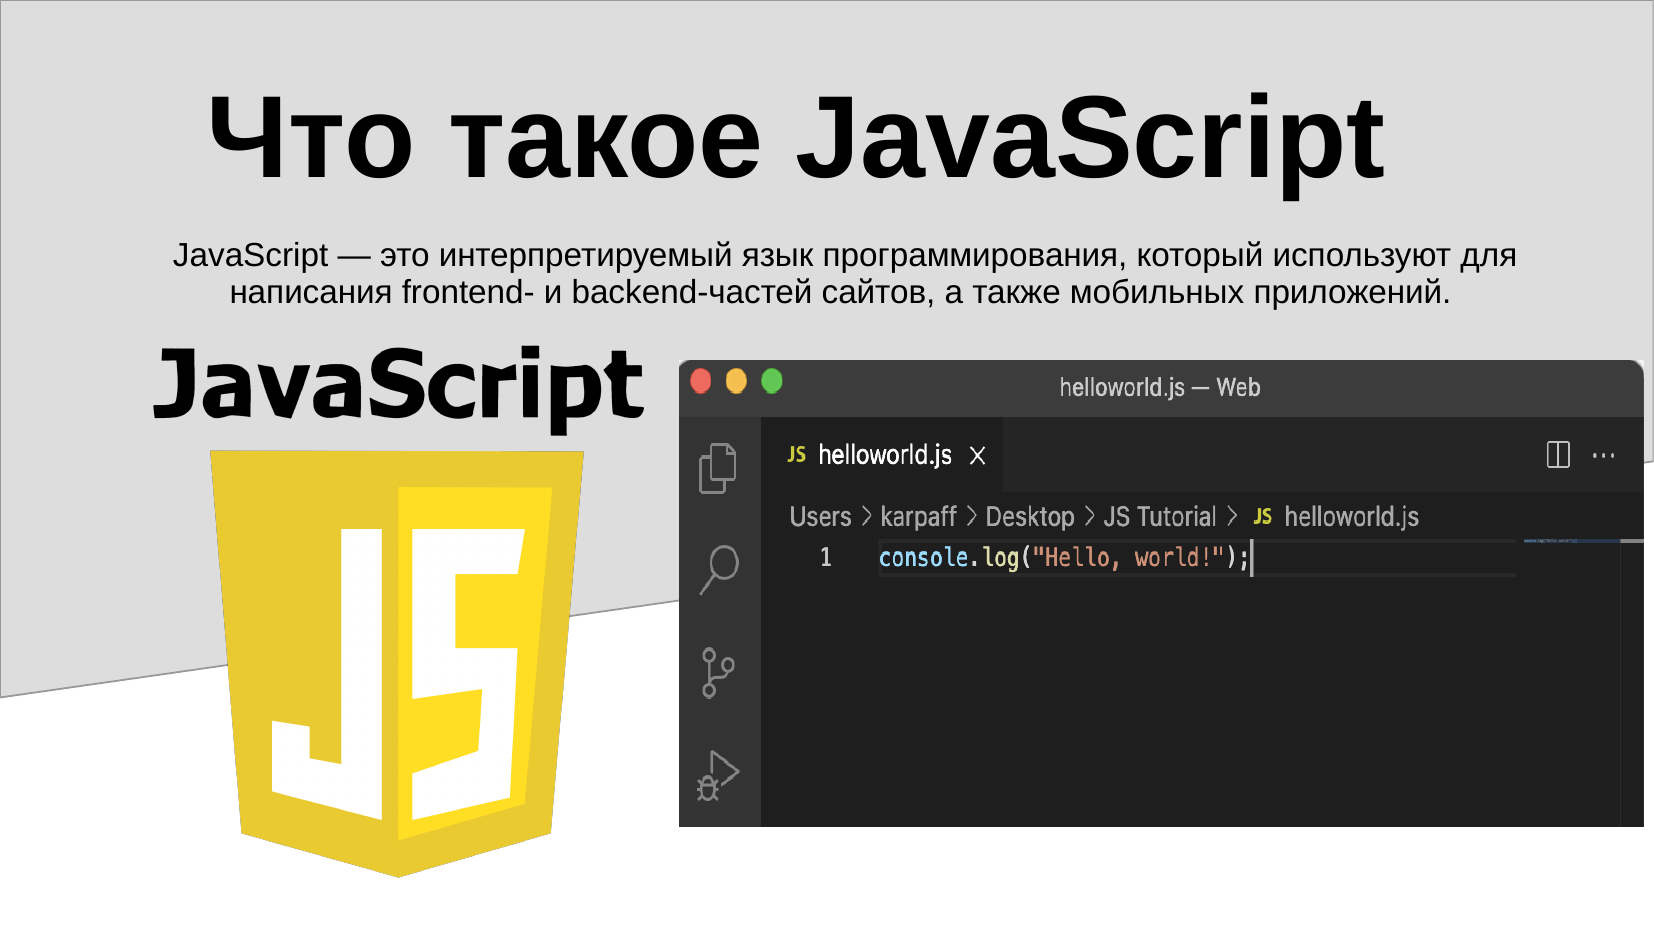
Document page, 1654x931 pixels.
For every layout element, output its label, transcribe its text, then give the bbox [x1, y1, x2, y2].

picture [0, 337, 1644, 886]
title Что такое JavaScript [58, 59, 1536, 216]
list JavaScript — это интерпретируемый язык программирования, который используют для написания frontend- и backend-частей сайтов, а также мобильных приложений. [88, 236, 1533, 355]
